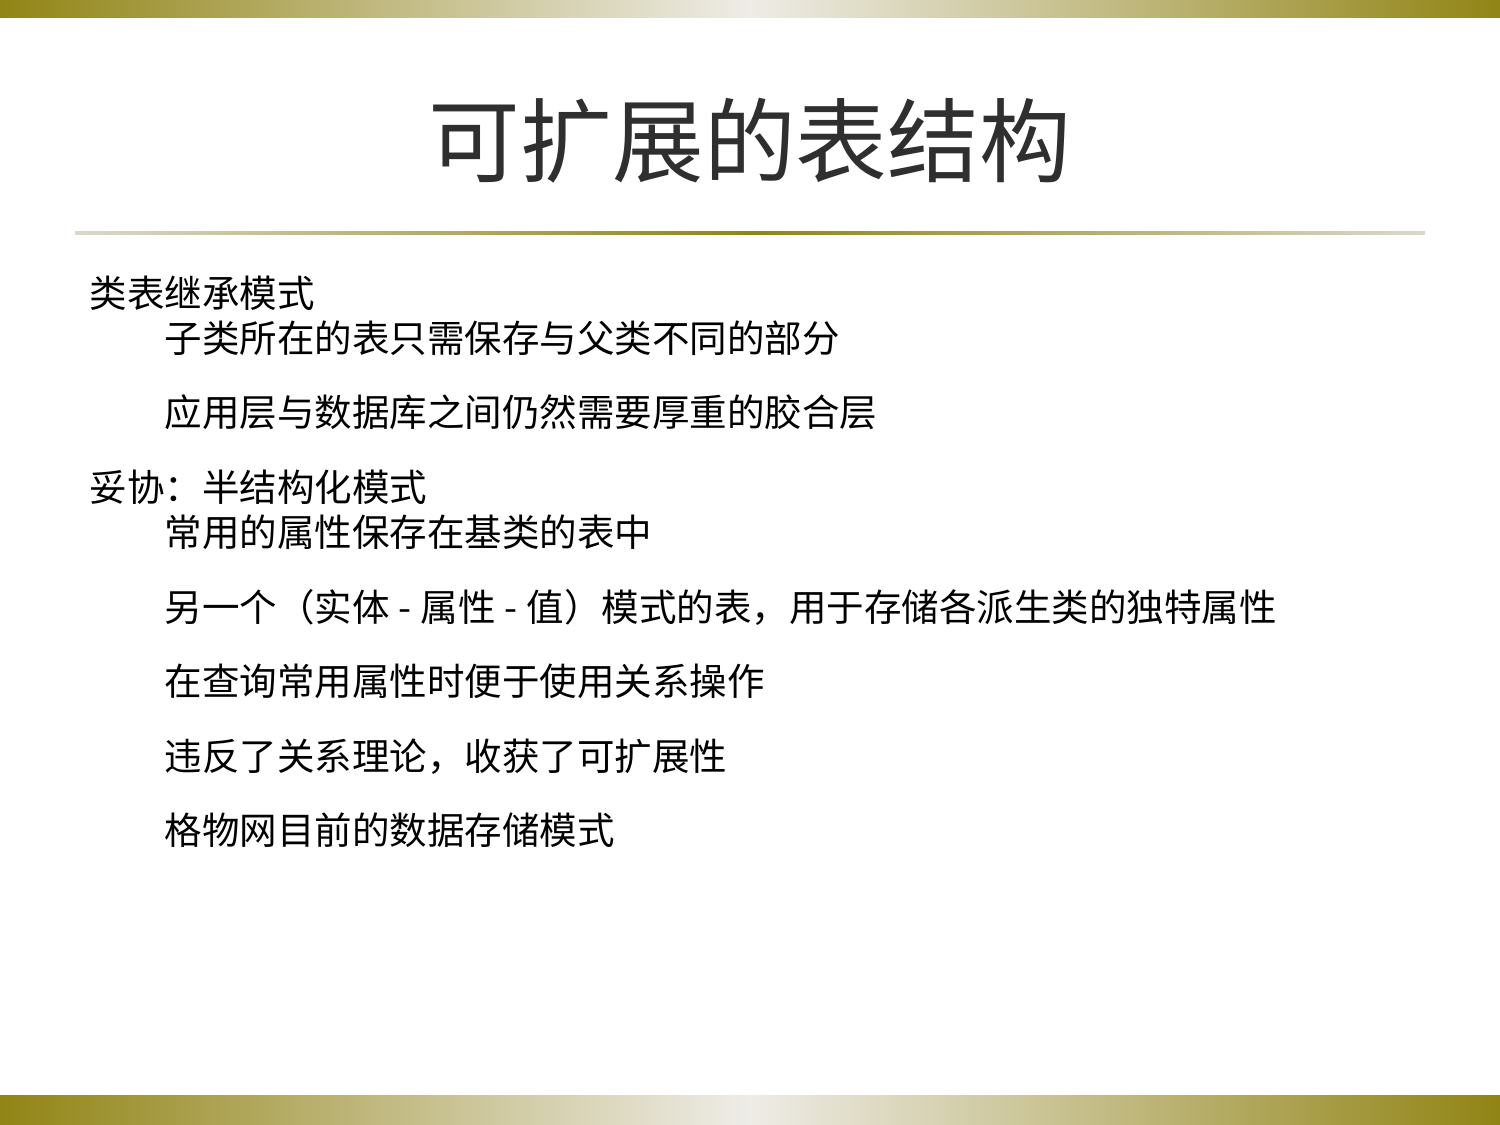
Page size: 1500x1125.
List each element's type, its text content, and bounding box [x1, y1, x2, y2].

list 类表继承模式 子类所在的表只需保存与父类不同的部分 应用层与数据库之间仍然需要厚重的胶合层 妥协：半结构化模式 常用的属性保存在基类的表中 另一个（实体-属性-值）模式的表，用于存储各派生类的独特属性 在查询常用属性时便于使用关系操作 违反了关系理论，收获了可扩展性 格物网目前的数据存储模式 [75, 262, 1425, 1090]
title 可扩展的表结构 [75, 45, 1425, 233]
